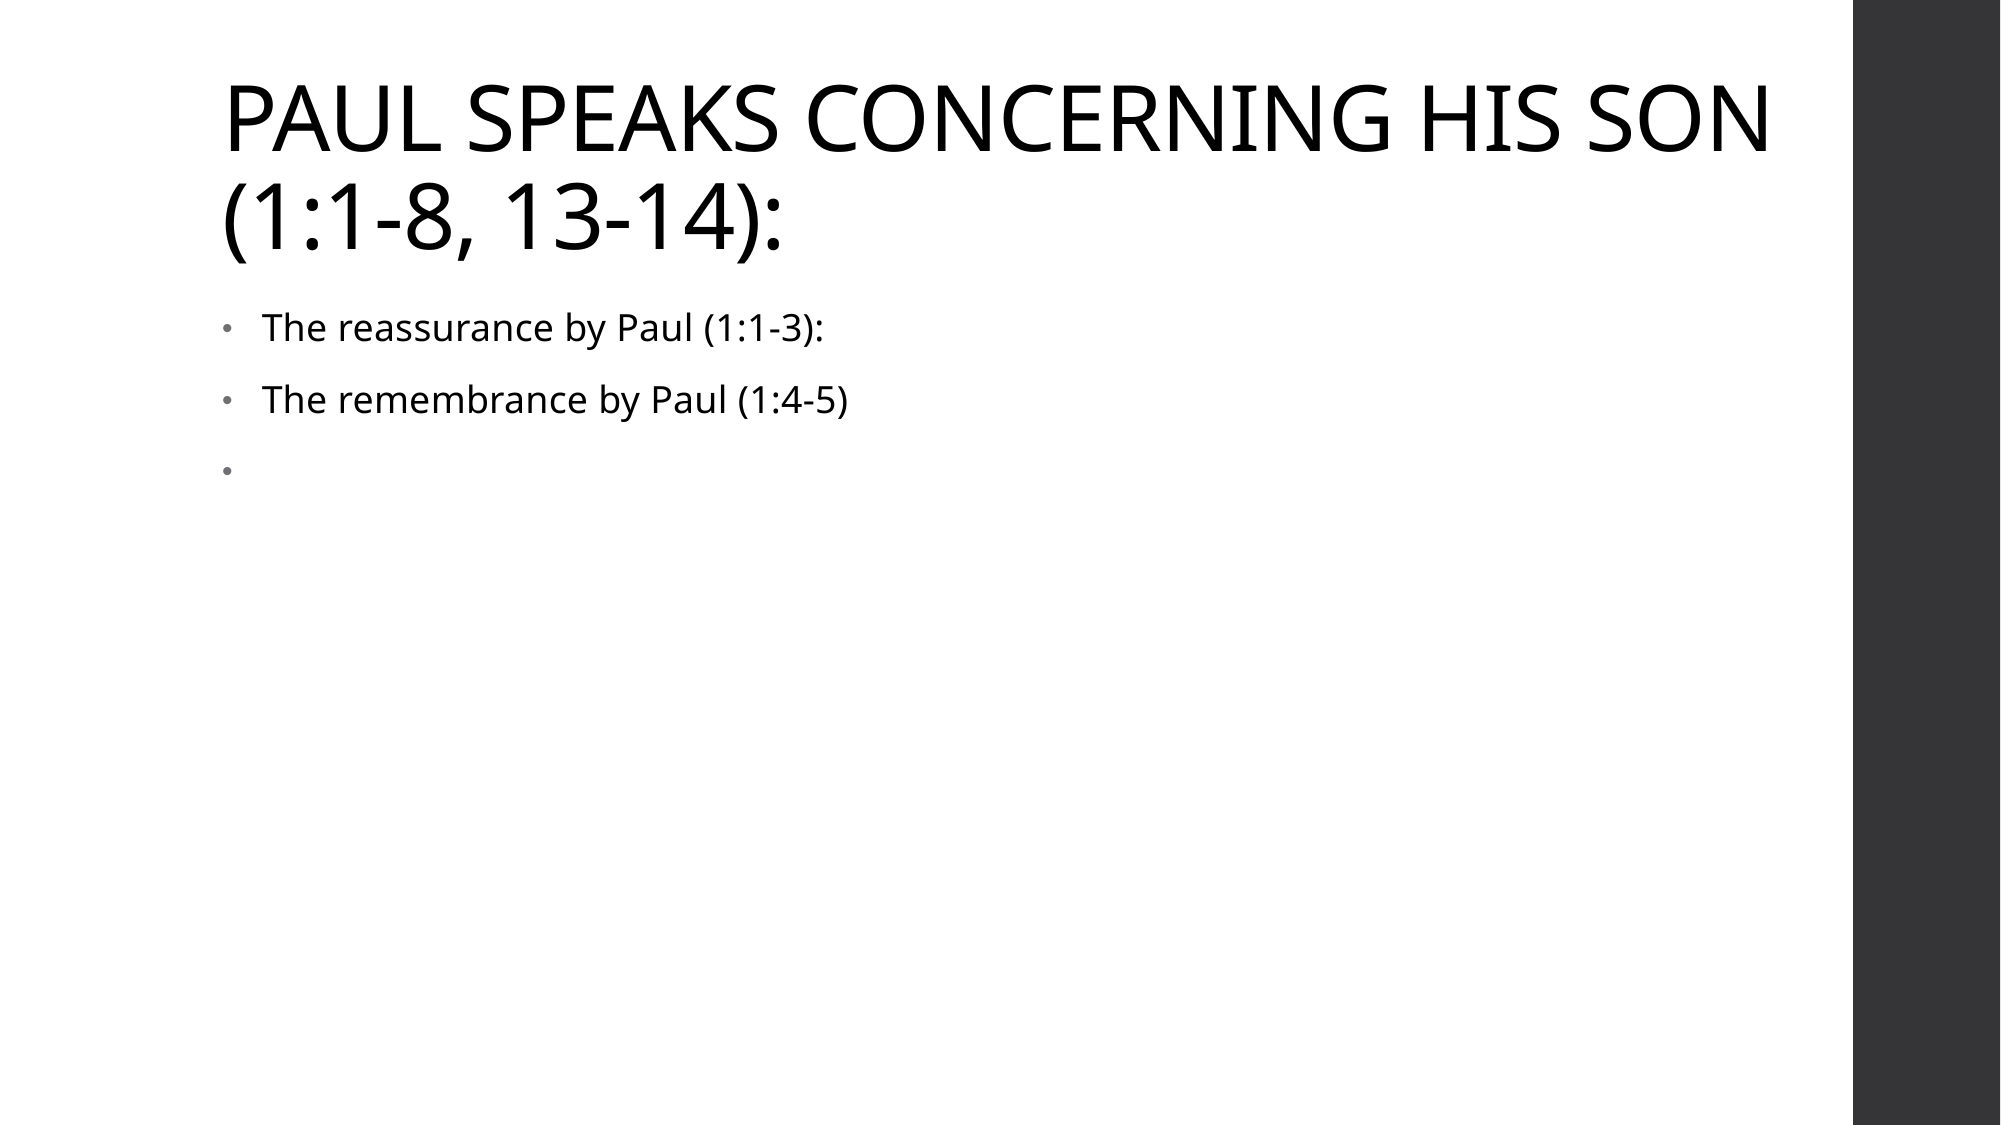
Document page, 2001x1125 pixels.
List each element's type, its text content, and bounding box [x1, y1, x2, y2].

title PAUL SPEAKS CONCERNING HIS SON (1:1-8, 13-14): [206, 60, 1797, 278]
list The reassurance by Paul (1:1-3): The remembrance by Paul (1:4-5) [206, 299, 1617, 1014]
